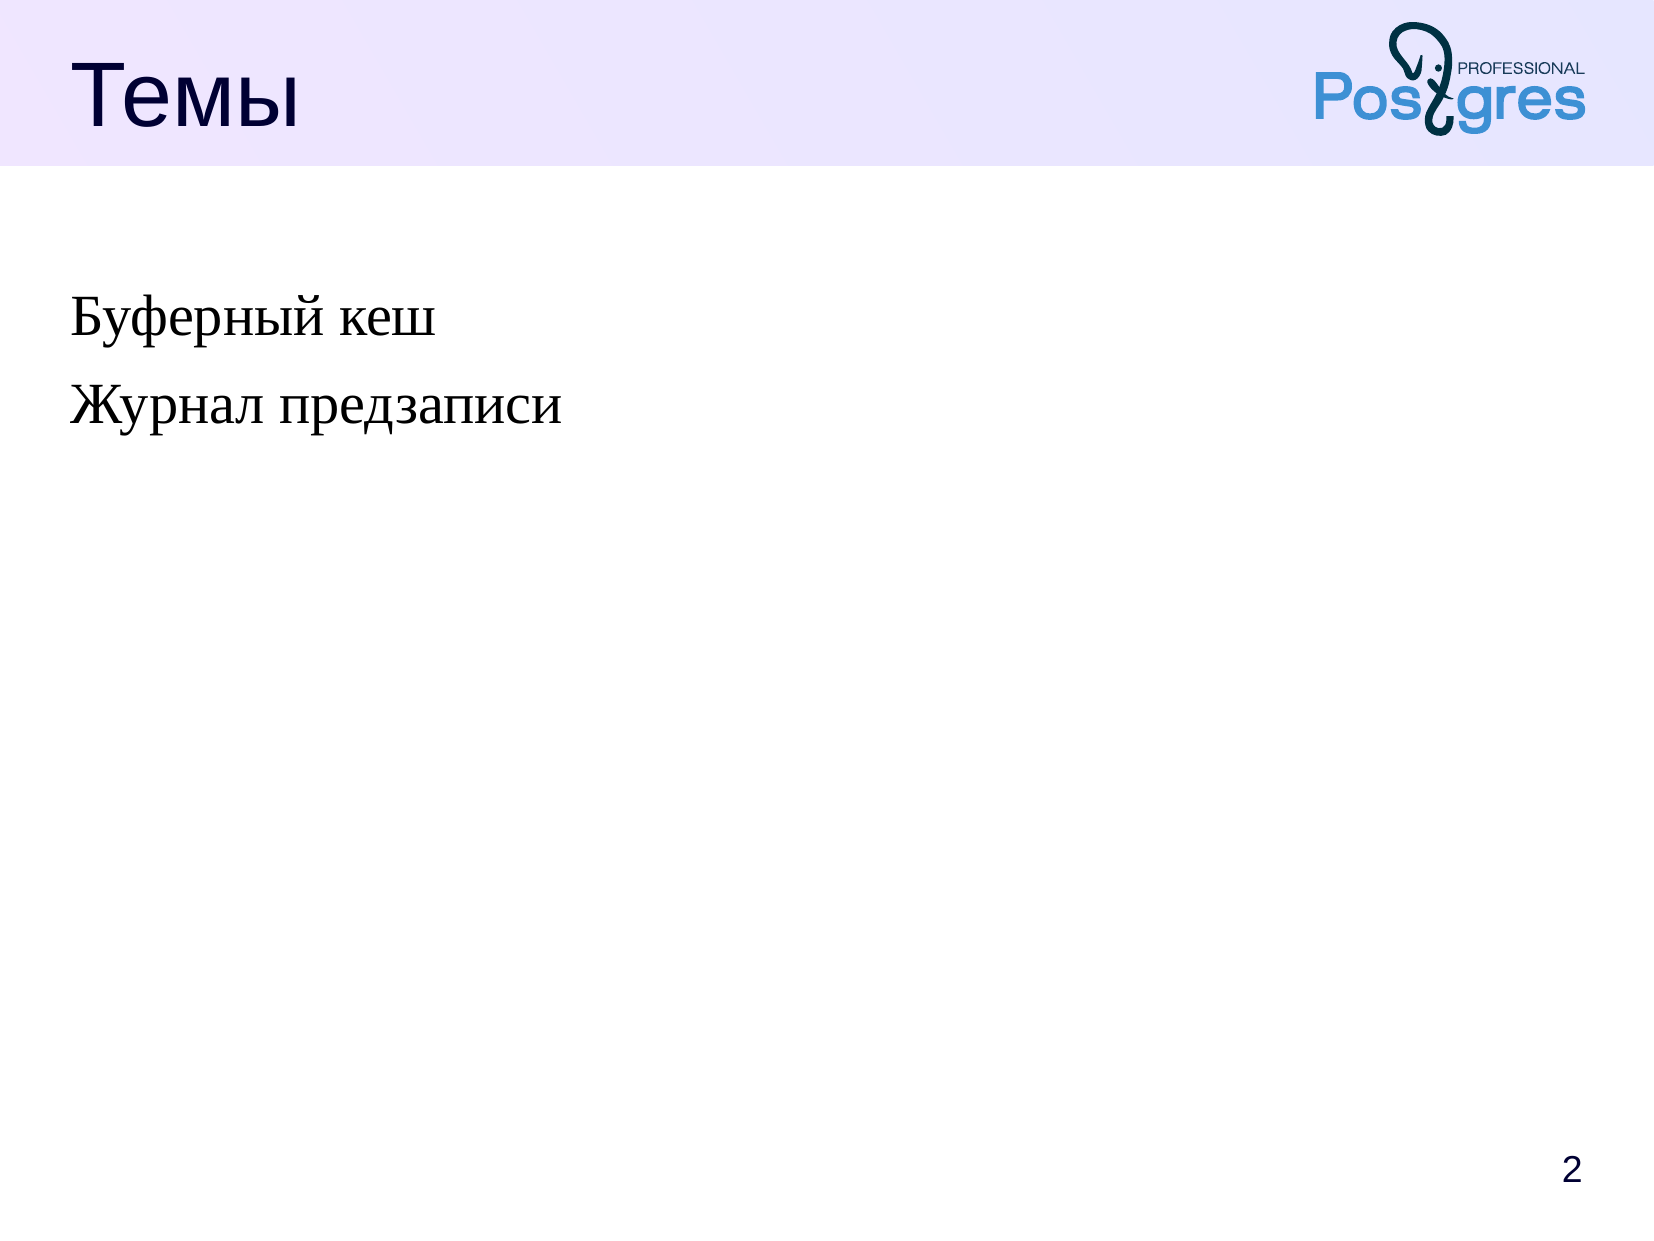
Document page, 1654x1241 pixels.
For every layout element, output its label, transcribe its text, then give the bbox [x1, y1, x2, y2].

list Буферный кеш Журнал предзаписи [70, 283, 1583, 1141]
title Темы [70, 43, 1241, 147]
